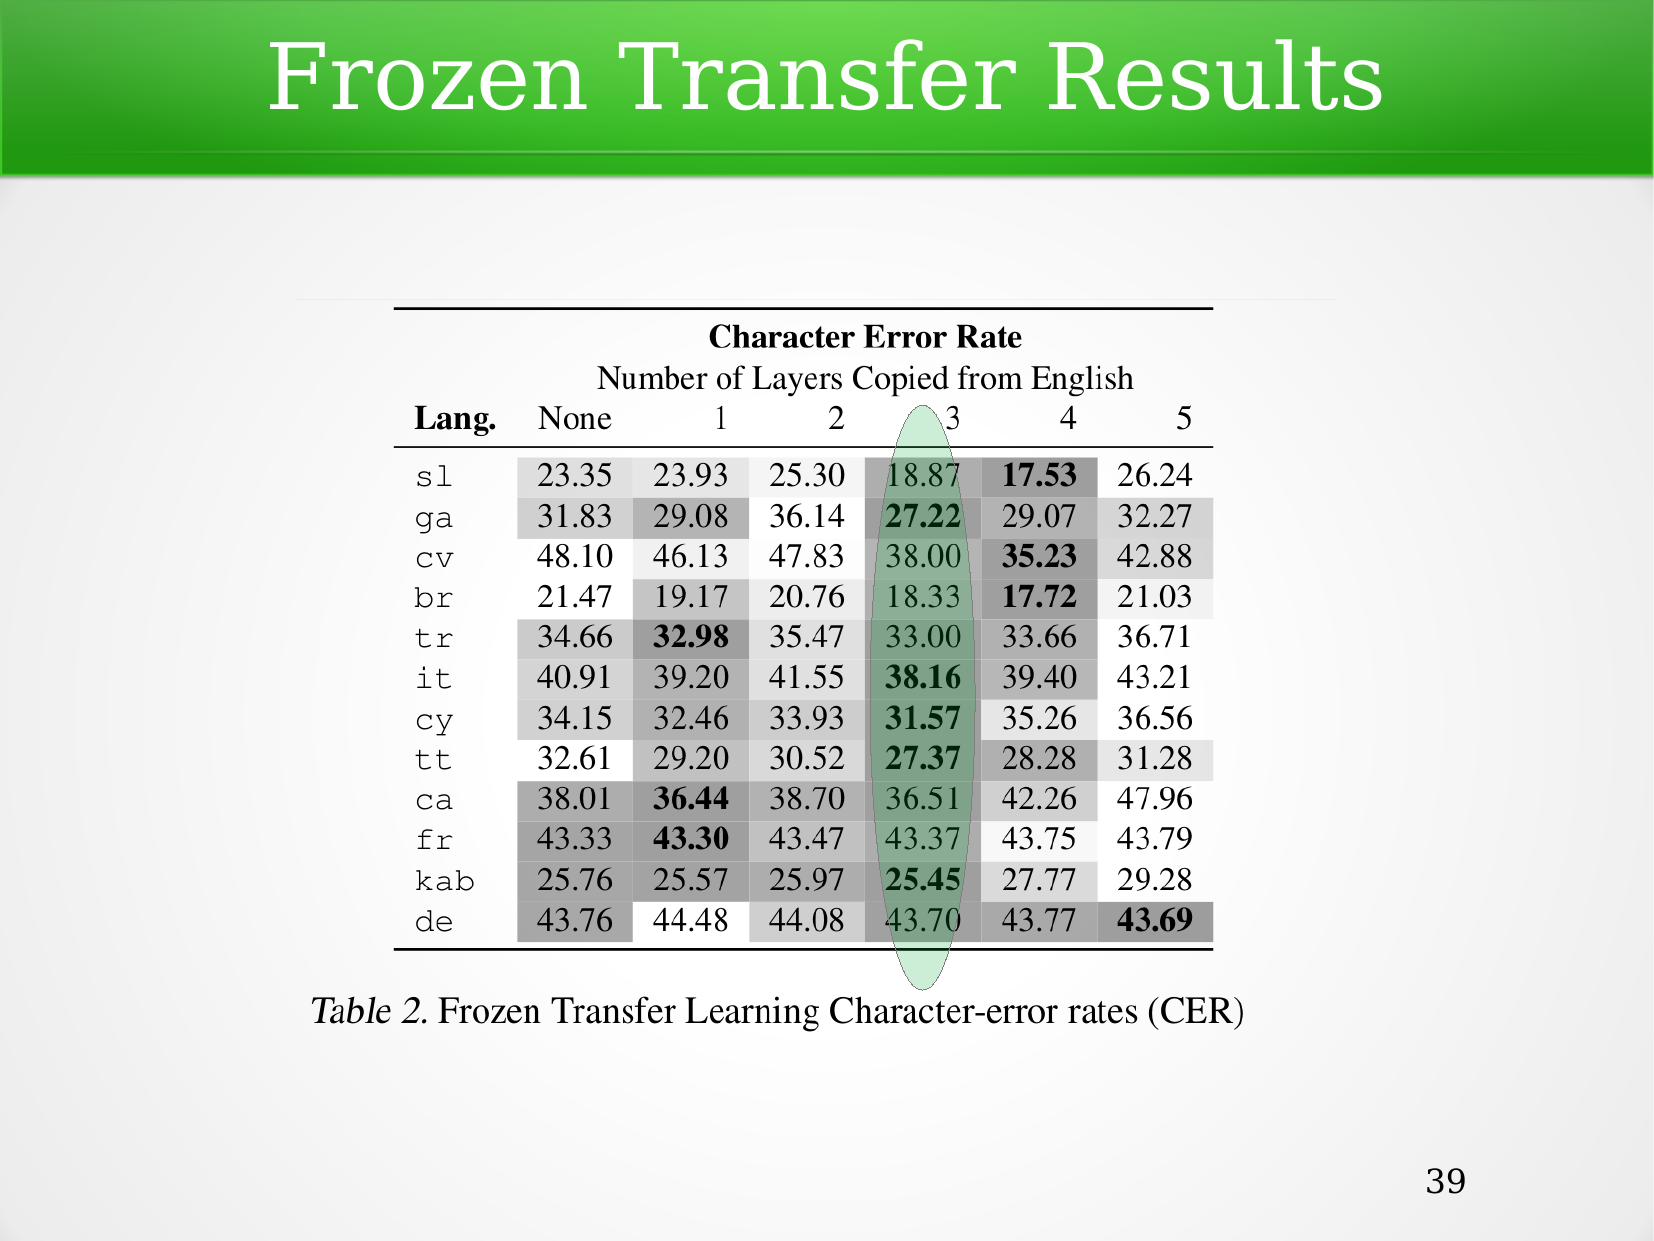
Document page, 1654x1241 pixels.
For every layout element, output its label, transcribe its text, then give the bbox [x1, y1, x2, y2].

text_box [870, 405, 976, 991]
picture [0, 0, 1654, 1241]
title Frozen Transfer Results [82, 11, 1571, 154]
